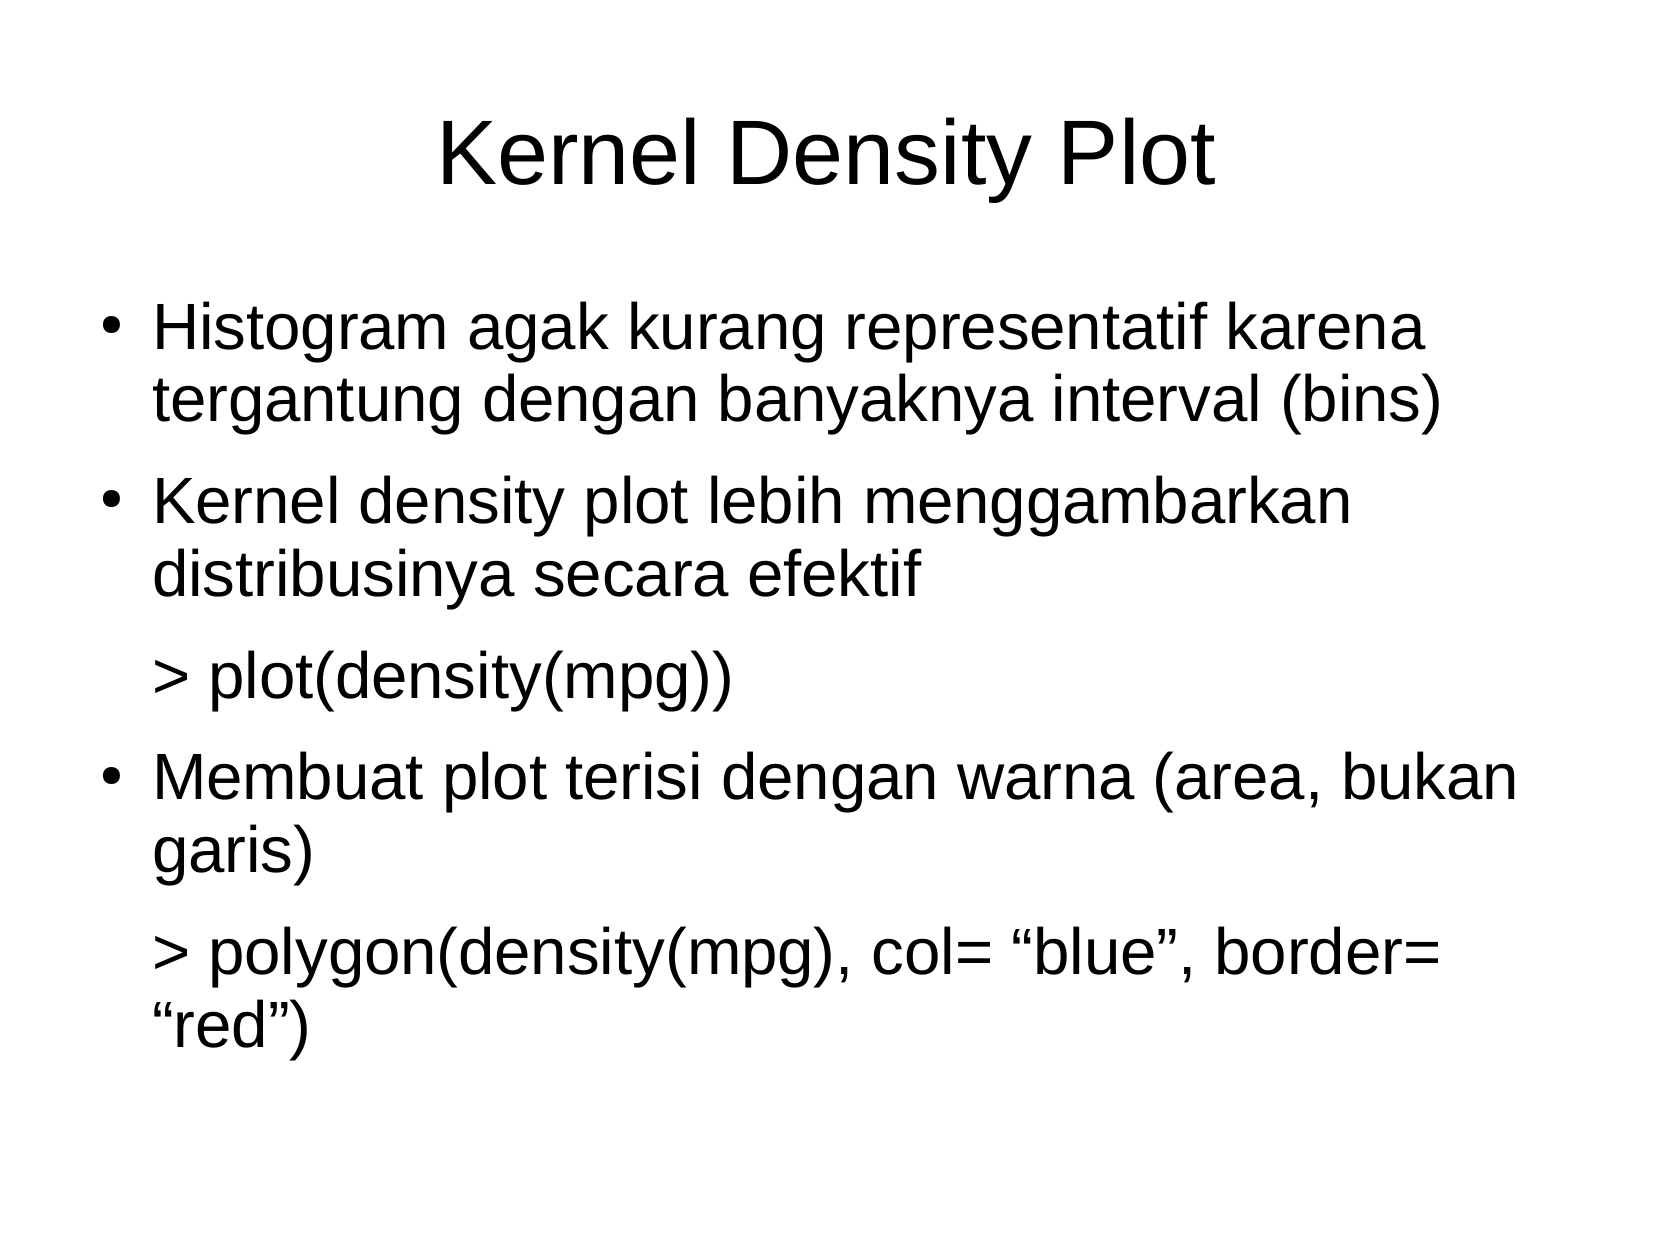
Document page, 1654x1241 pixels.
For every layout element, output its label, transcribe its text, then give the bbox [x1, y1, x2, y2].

title Kernel Density Plot [82, 49, 1571, 257]
list Histogram agak kurang representatif karena tergantung dengan banyaknya interval (bins) Kernel density plot lebih menggambarkan distribusinya secara efektif > plot(density(mpg)) Membuat plot terisi dengan warna (area, bukan garis) > polygon(density(mpg), col= “blue”, border= “red”) [82, 290, 1571, 1066]
